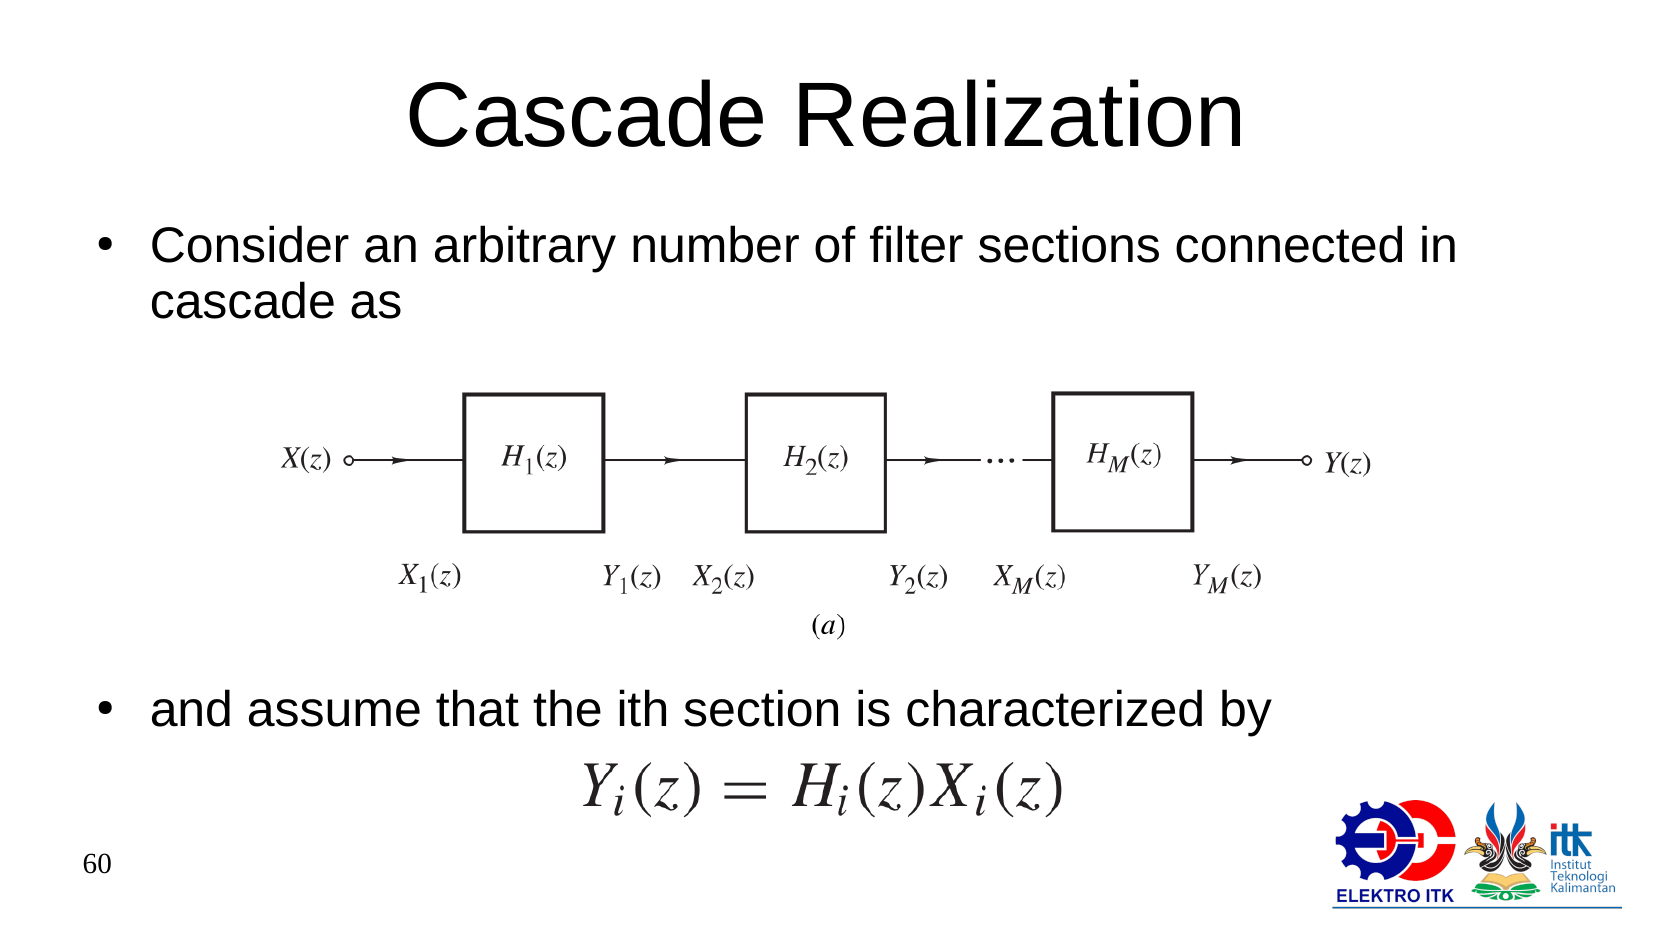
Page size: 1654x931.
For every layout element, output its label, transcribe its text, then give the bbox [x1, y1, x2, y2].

title Cascade Realization [82, 37, 1571, 193]
list and assume that the ith section is characterized by [78, 681, 1567, 764]
picture [565, 749, 1080, 831]
list Consider an arbitrary number of ﬁlter sections connected in cascade as [78, 217, 1567, 338]
picture [269, 387, 1377, 646]
picture [1332, 800, 1622, 918]
